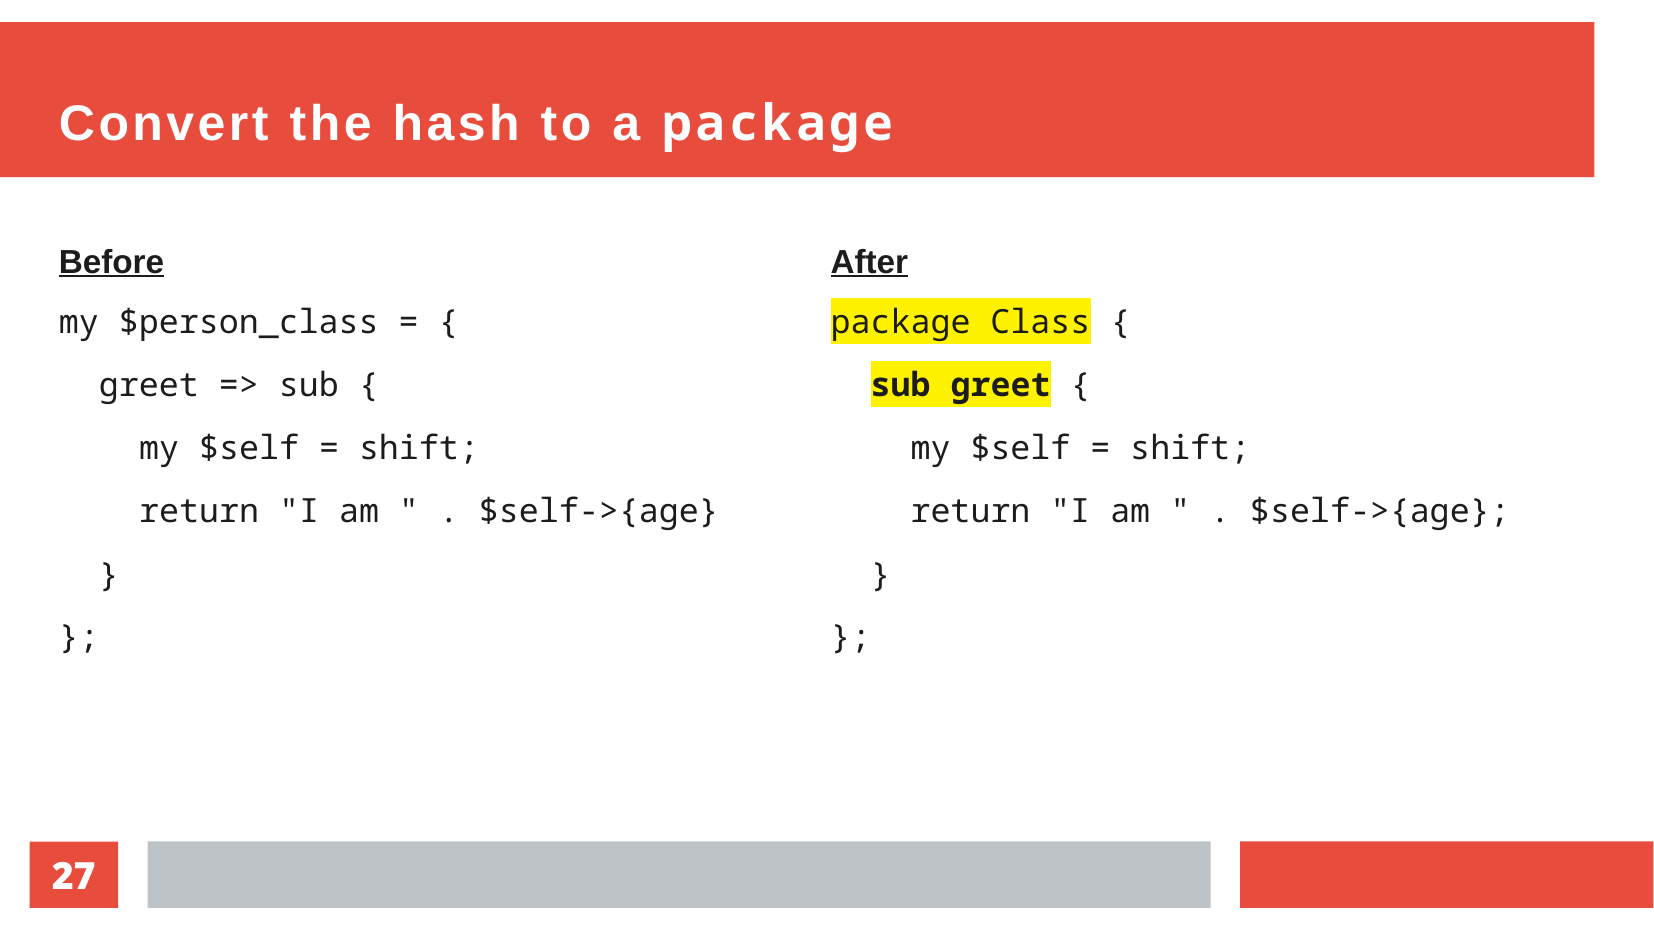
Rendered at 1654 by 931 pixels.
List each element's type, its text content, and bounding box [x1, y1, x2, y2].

list After package Class { sub greet { my $self = shift; return "I am " . $self->{age}; } }; [830, 243, 1566, 820]
list Before my $person_class = { greet => sub { my $self = shift; return "I am " . $self->{age} } }; [59, 243, 794, 820]
title Convert the hash to a package [59, 44, 1595, 156]
